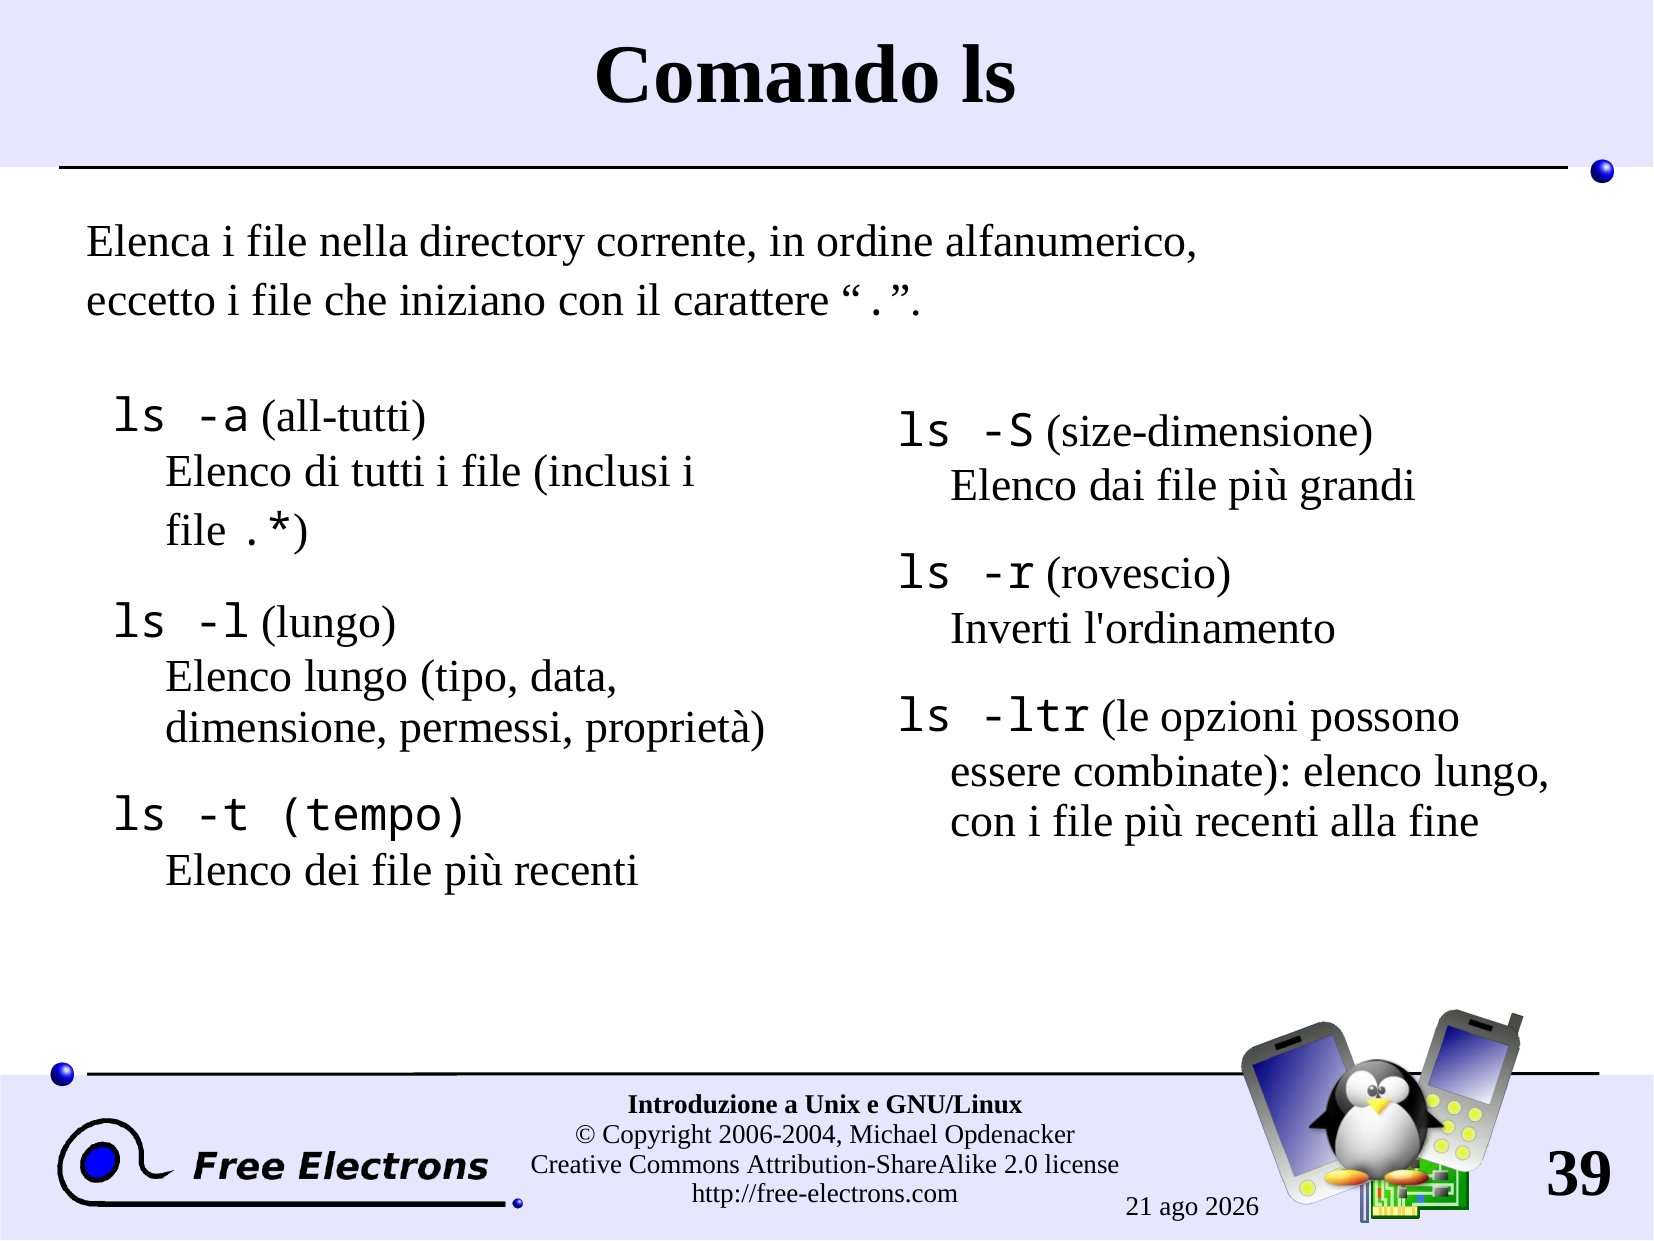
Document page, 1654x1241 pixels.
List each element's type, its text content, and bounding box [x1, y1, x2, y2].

picture [50, 1107, 527, 1216]
list ls -S (size-dimensione) Elenco dai file più grandi ls -r (rovescio) Inverti l'ordinamento ls -ltr (le opzioni possono essere combinate): elenco lungo, con i file più recenti alla fine [879, 397, 1569, 975]
list ls -a (all-tutti) Elenco di tutti i file (inclusi i file .*) ls -l (lungo) Elenco lungo (tipo, data, dimensione, permessi, proprietà) ls -t (tempo) Elenco dei file più recenti [94, 382, 784, 987]
text_box Elenca i file nella directory corrente, in ordine alfanumerico, eccetto i file che iniziano con il carattere “.”. [64, 215, 1571, 344]
picture [1225, 983, 1538, 1241]
title Comando ls [60, 20, 1551, 130]
